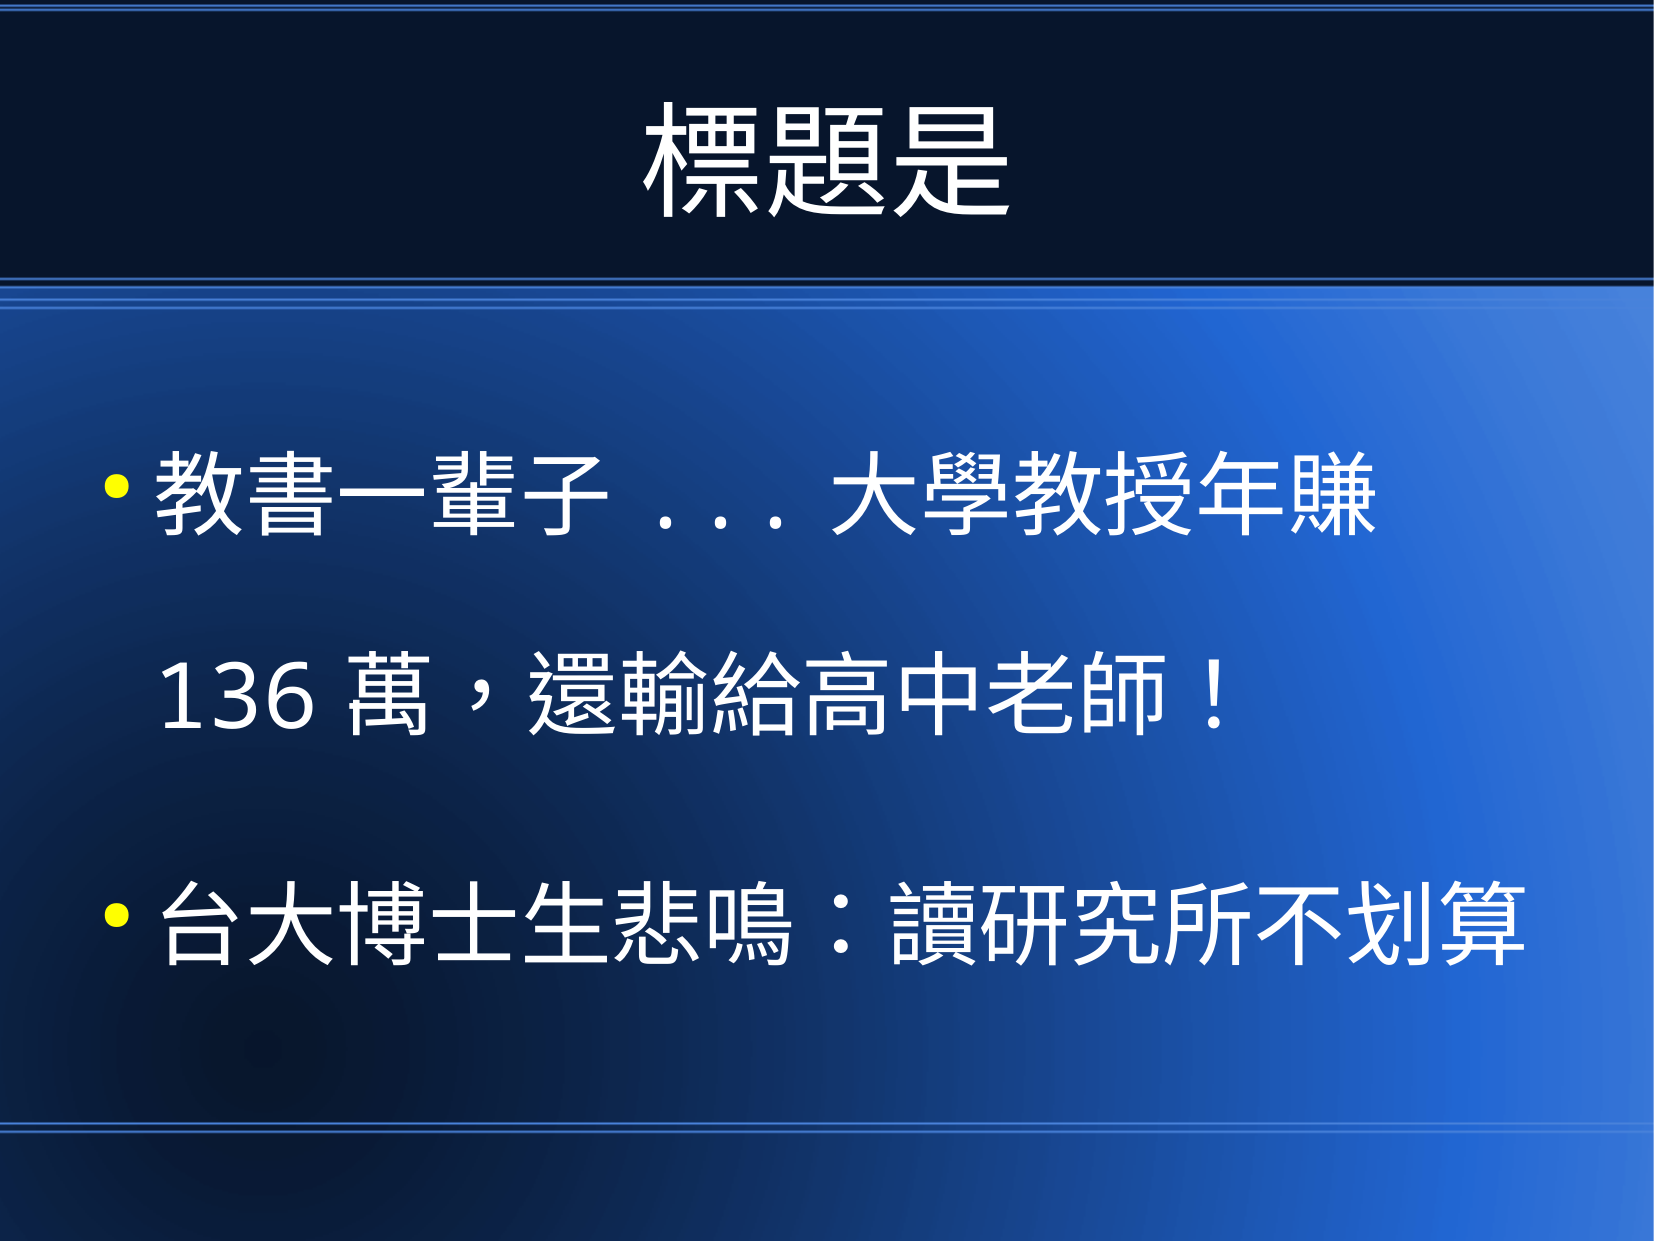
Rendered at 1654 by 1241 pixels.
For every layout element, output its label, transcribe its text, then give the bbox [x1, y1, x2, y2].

list 教書一輩子...大學教授年賺136萬，還輸給高中老師！ 台大博士生悲鳴：讀研究所不划算 [82, 355, 1571, 1241]
title 標題是 [82, 49, 1571, 257]
picture [0, 0, 1654, 1241]
